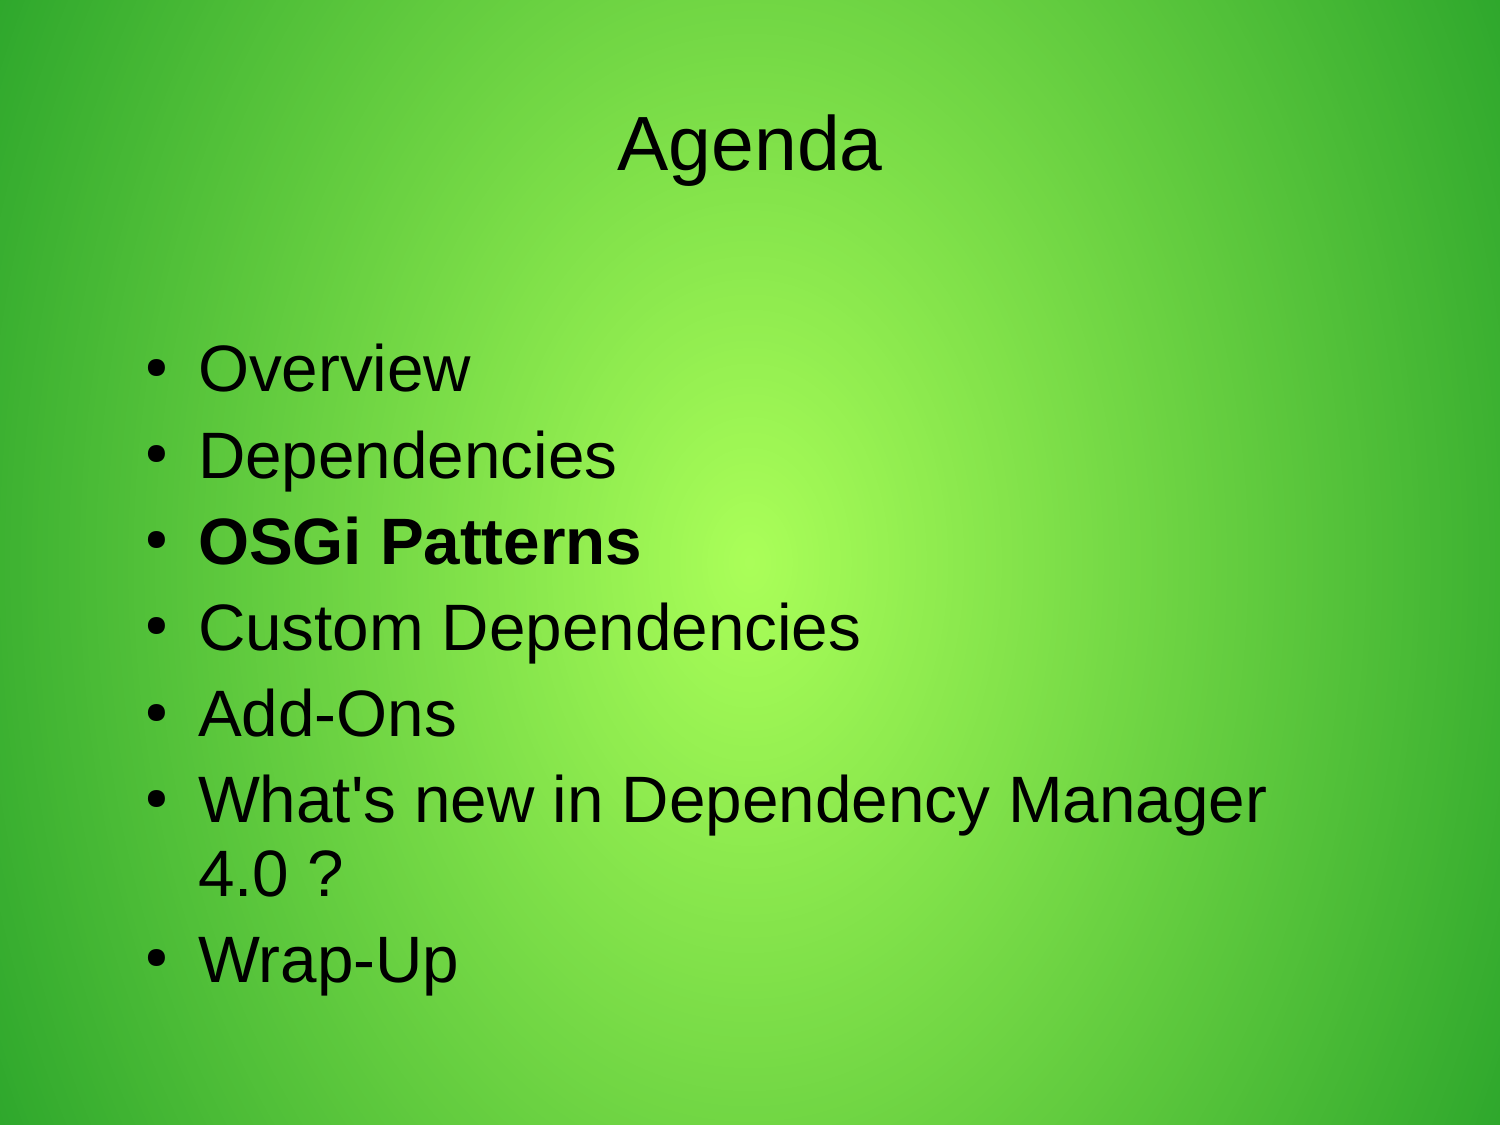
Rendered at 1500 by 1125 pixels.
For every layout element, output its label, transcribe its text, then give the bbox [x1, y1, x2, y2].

title Agenda [112, 42, 1388, 246]
list Overview Dependencies OSGi Patterns Custom Dependencies Add-Ons What's new in Dependency Manager 4.0 ? Wrap-Up [112, 324, 1388, 978]
